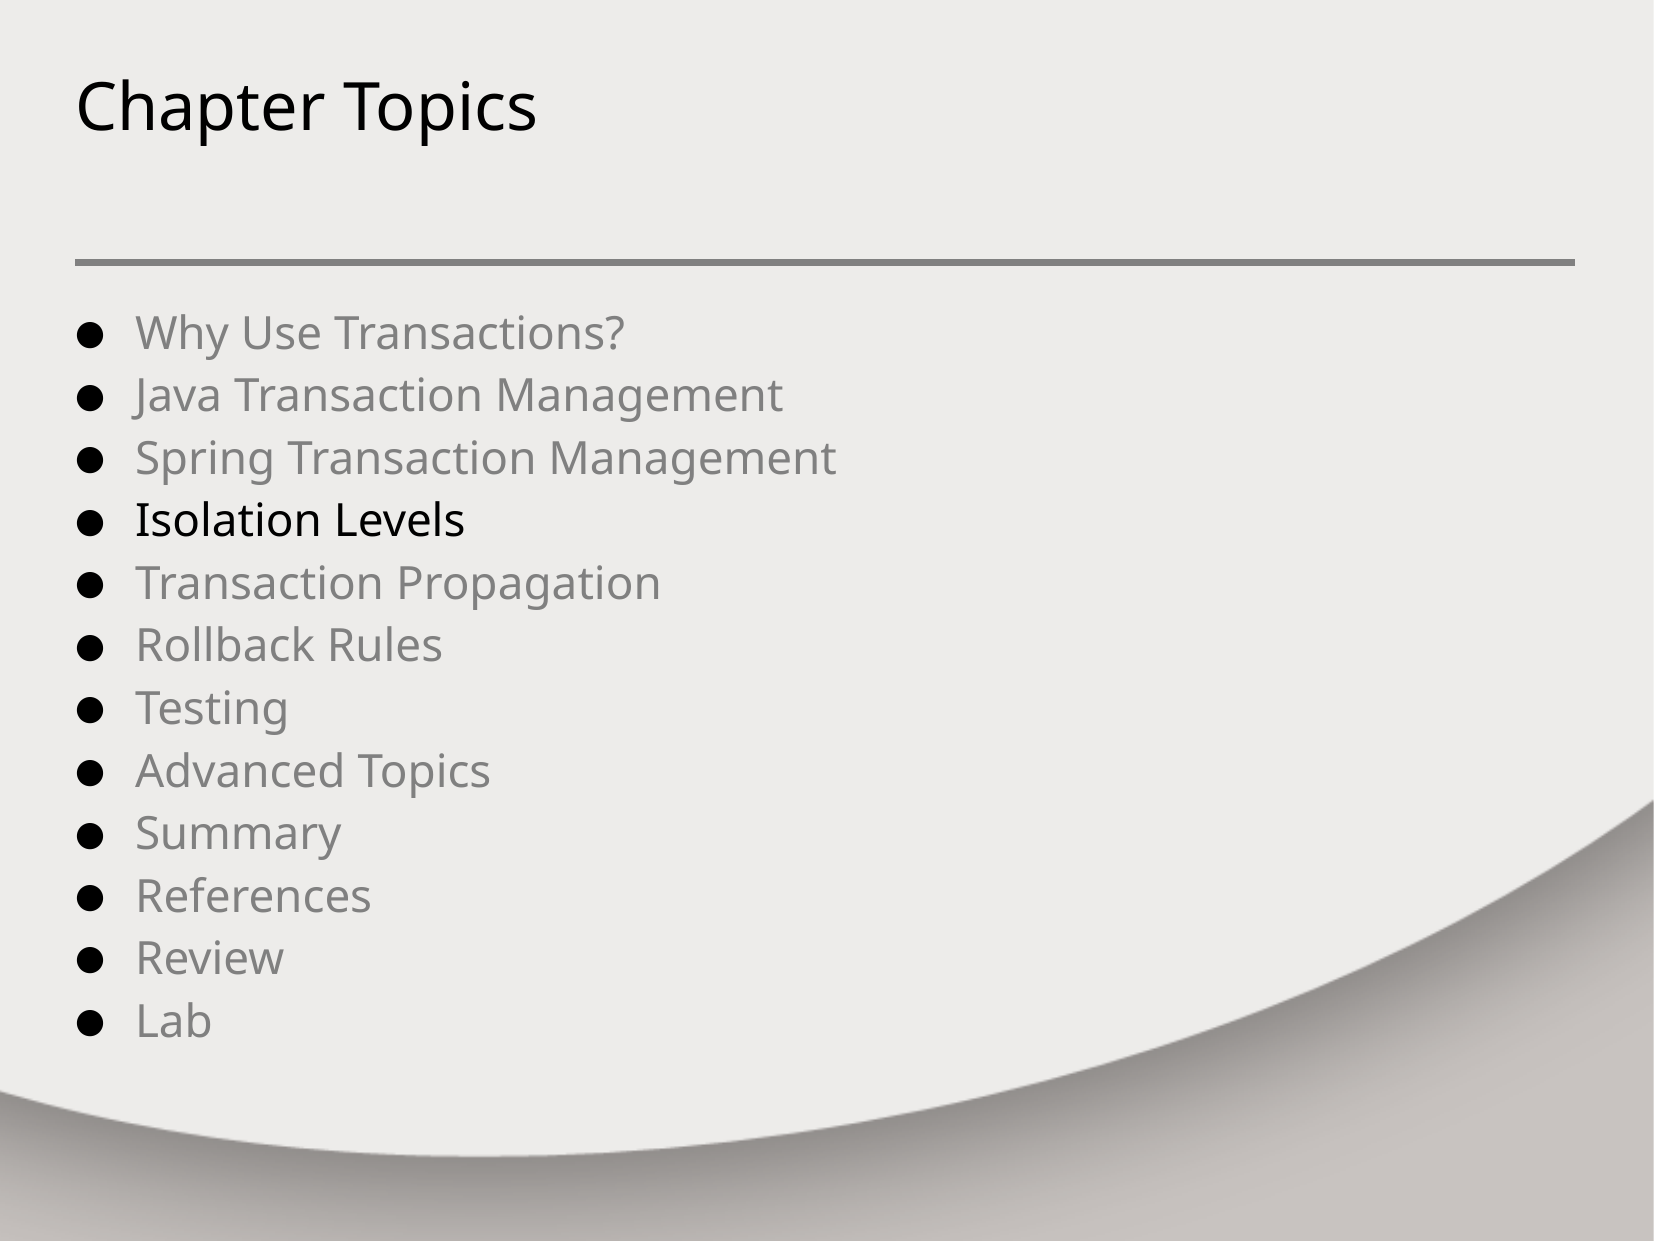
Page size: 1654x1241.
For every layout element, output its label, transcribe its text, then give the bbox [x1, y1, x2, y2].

picture [0, 0, 1654, 1241]
title Chapter Topics [75, 75, 1576, 226]
list Why Use Transactions? Java Transaction Management Spring Transaction Management Isolation Levels Transaction Propagation Rollback Rules Testing Advanced Topics Summary References Review Lab [75, 300, 1576, 1163]
